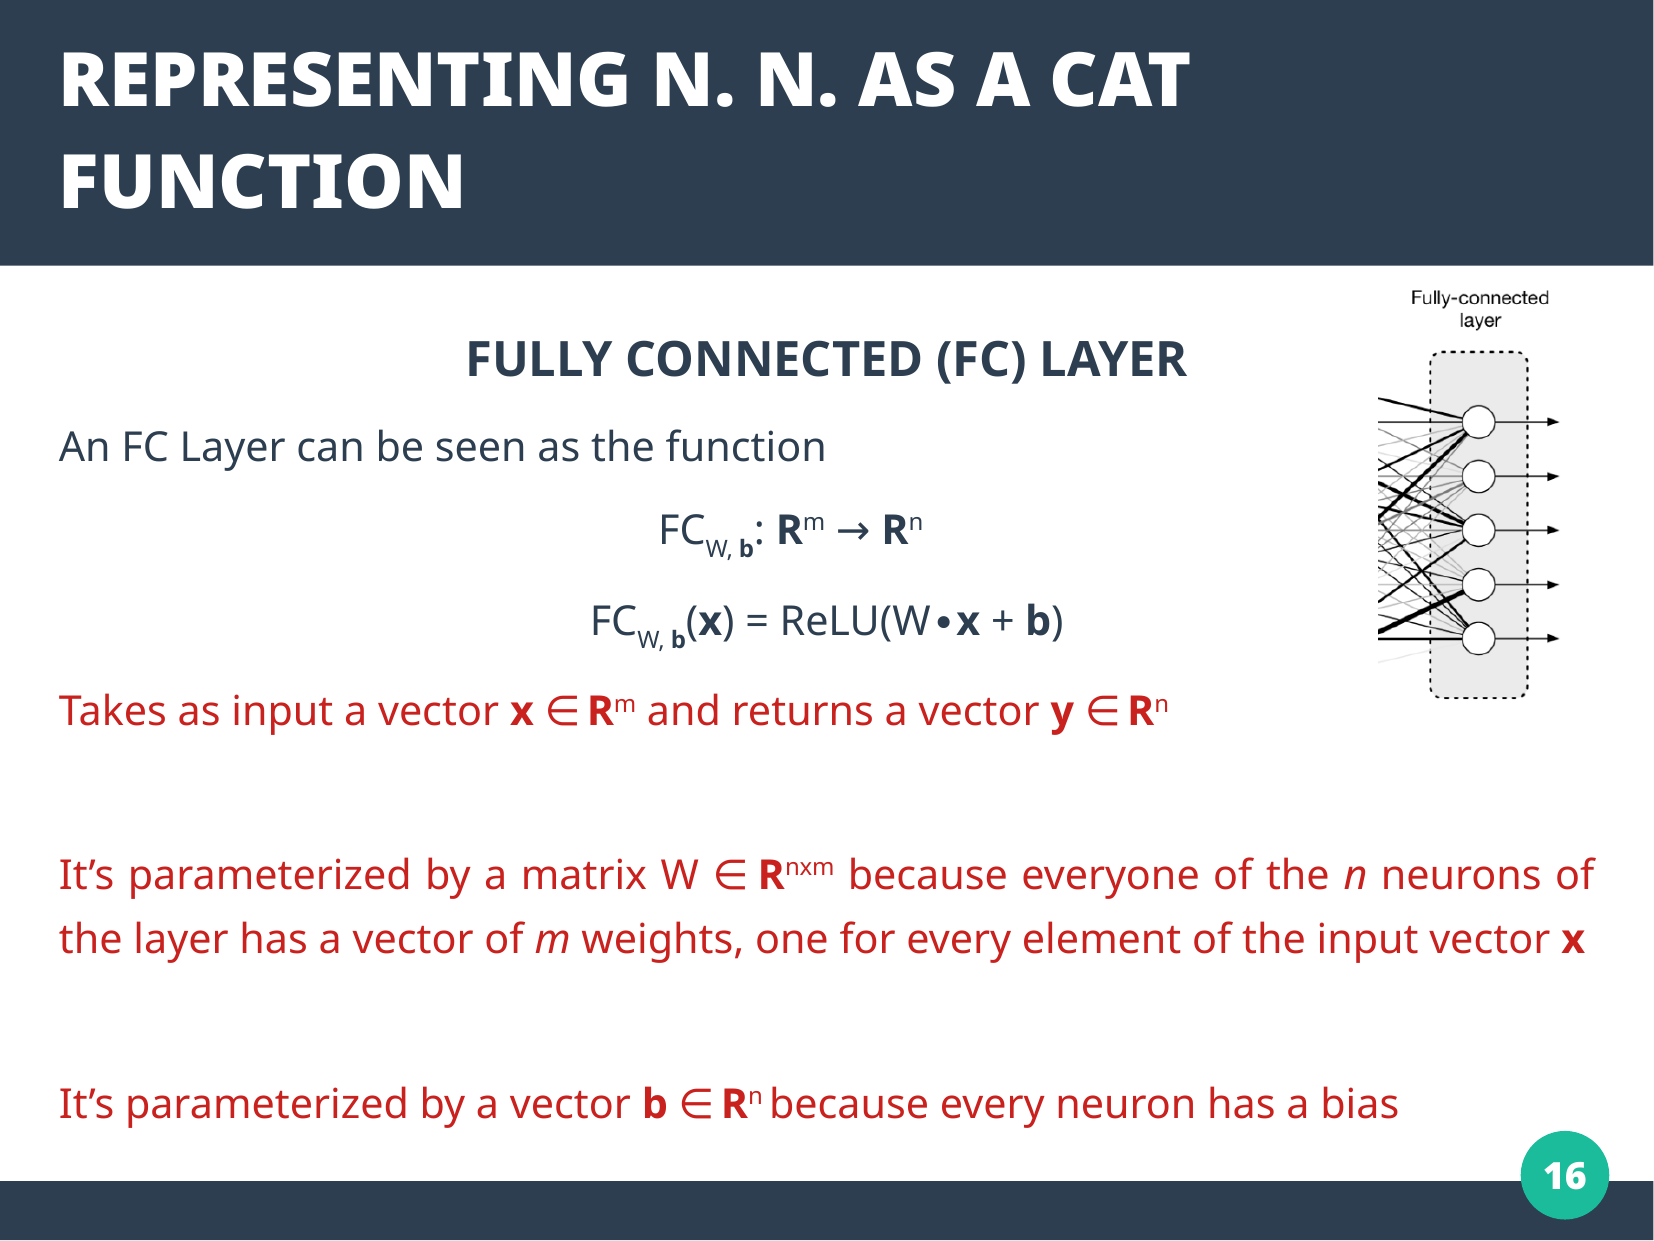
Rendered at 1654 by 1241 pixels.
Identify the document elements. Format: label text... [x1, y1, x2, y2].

list FULLY CONNECTED (FC) LAYER An FC Layer can be seen as the function FCW, b: Rm → Rn FCW, b(x) = ReLU(W∙x + b) Takes as input a vector x ∈ Rm and returns a vector y ∈ Rn It’s parameterized by a matrix W ∈ Rnxm because everyone of the n neurons of the layer has a vector of m weights, one for every element of the input vector x It’s parameterized by a vector b ∈ Rn because every neuron has a bias [59, 324, 1595, 1152]
picture [1378, 284, 1561, 704]
title REPRESENTING N. N. AS A CAT FUNCTION [59, 49, 1595, 207]
